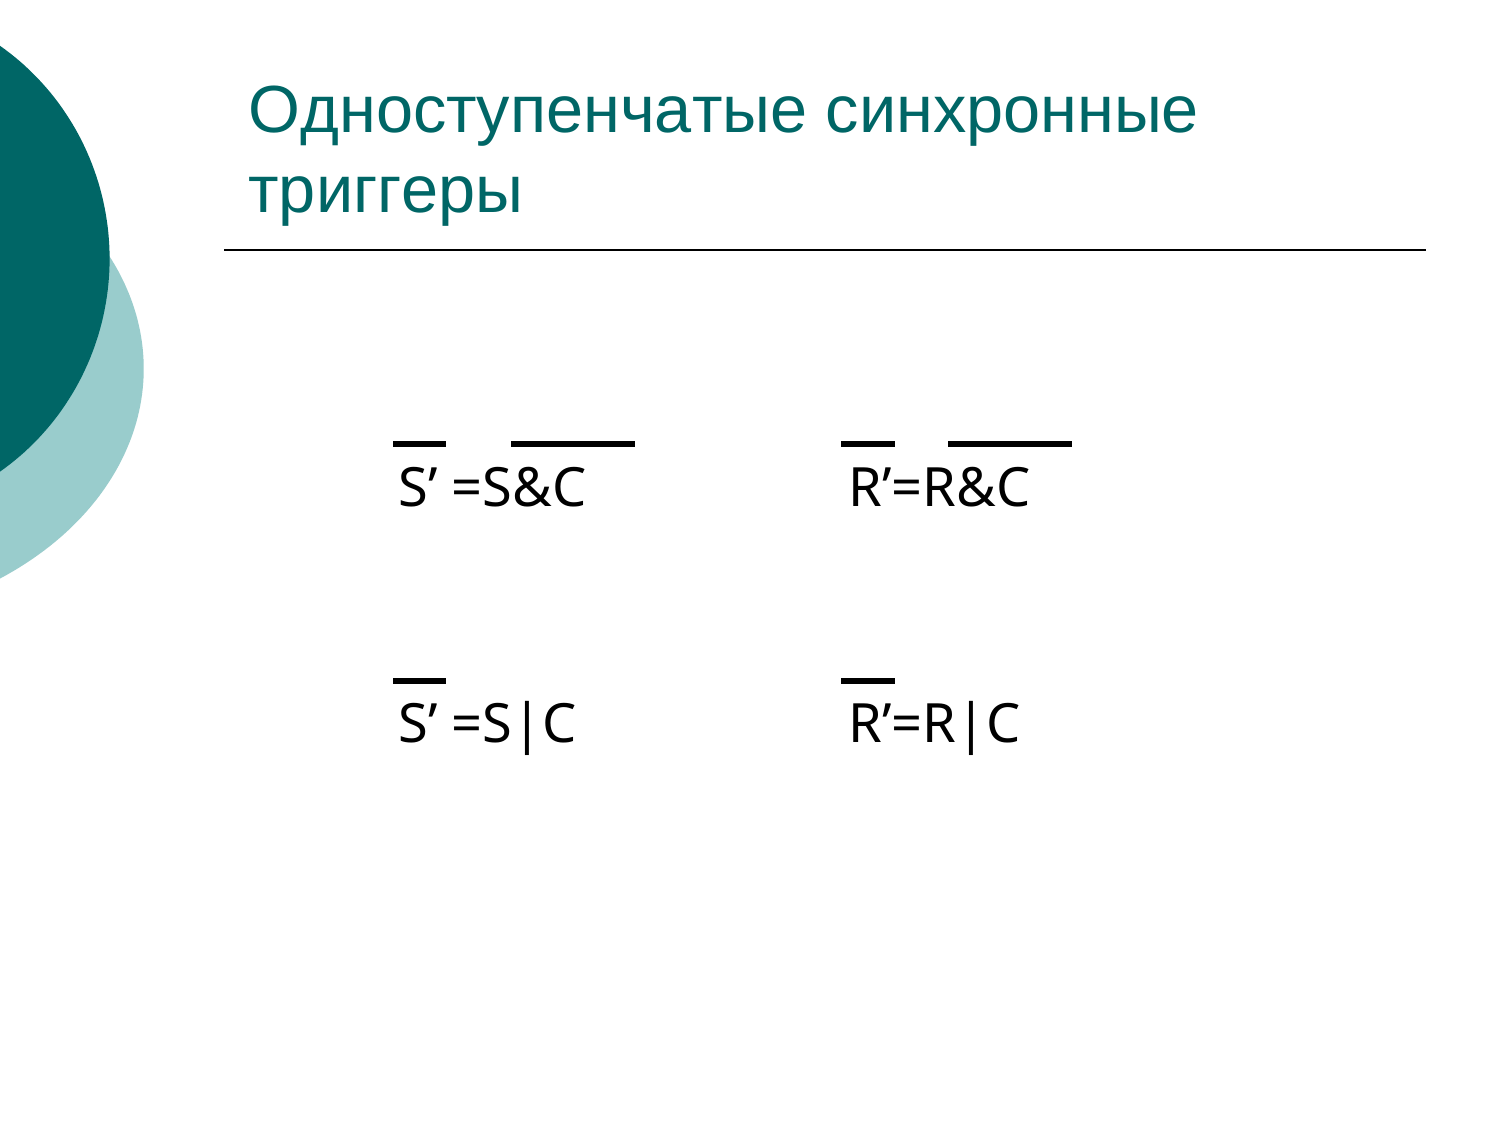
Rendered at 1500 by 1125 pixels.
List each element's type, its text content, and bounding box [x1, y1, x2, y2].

text_box S’ =S|C R’=R|C [383, 680, 1105, 762]
title Одноступенчатые синхронные триггеры [233, 58, 1416, 228]
text_box S’ =S&C R’=R&C [383, 444, 1105, 525]
